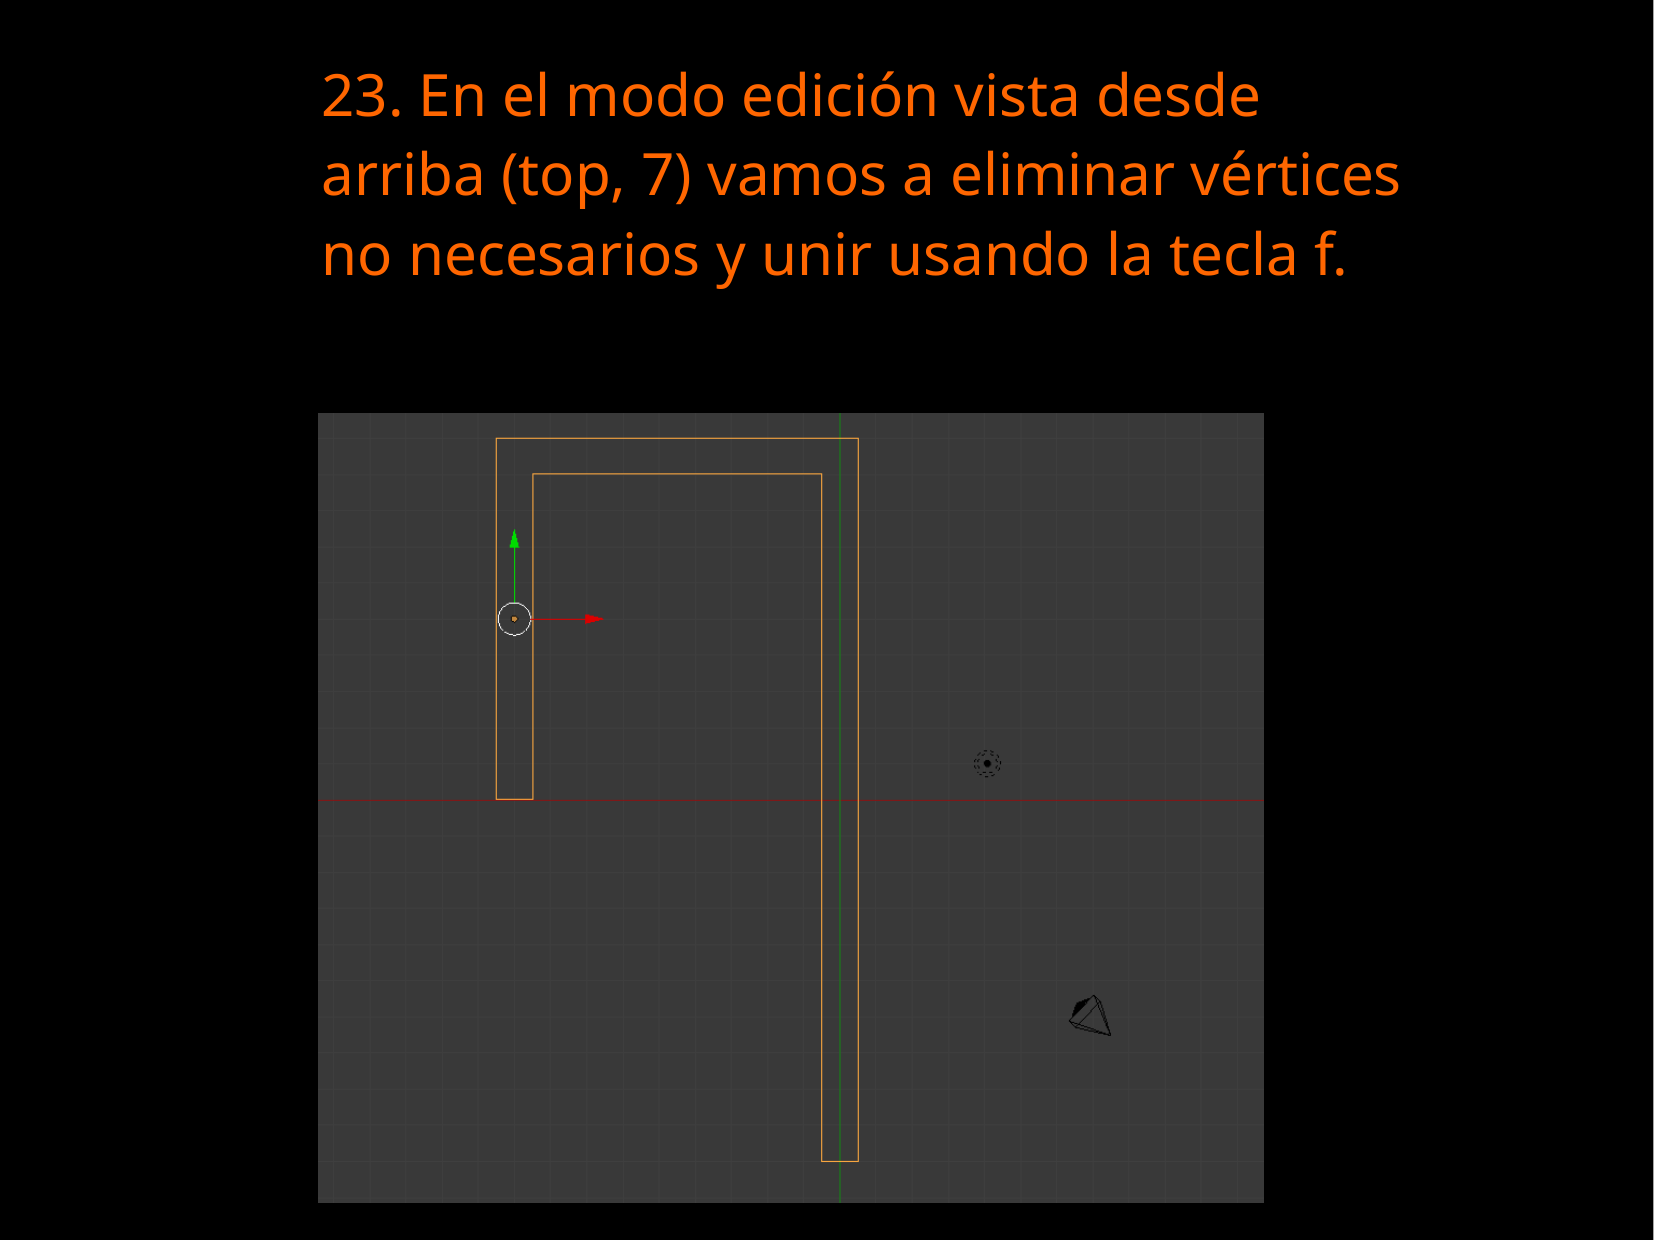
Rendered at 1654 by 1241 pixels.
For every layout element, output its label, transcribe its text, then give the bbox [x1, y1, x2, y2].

picture [318, 413, 1264, 1203]
text_box 23. En el modo edición vista desde arriba (top, 7) vamos a eliminar vértices no necesarios y unir usando la tecla f. [307, 46, 1430, 390]
